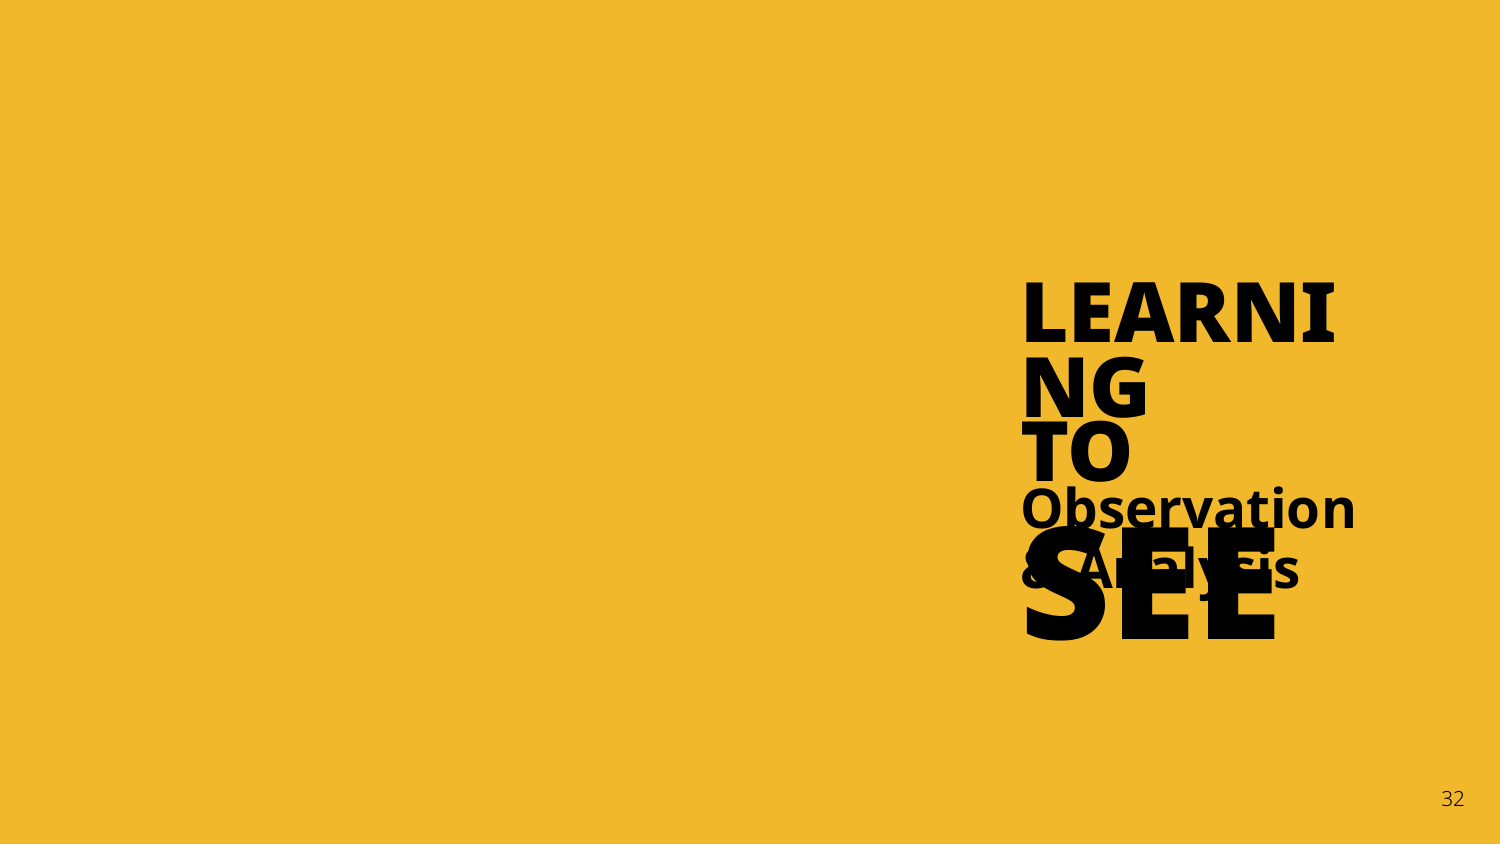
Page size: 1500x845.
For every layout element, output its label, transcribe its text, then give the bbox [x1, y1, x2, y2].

title Learning to SEE [1005, 267, 1411, 513]
title Observation & Analysis [1005, 513, 1390, 612]
